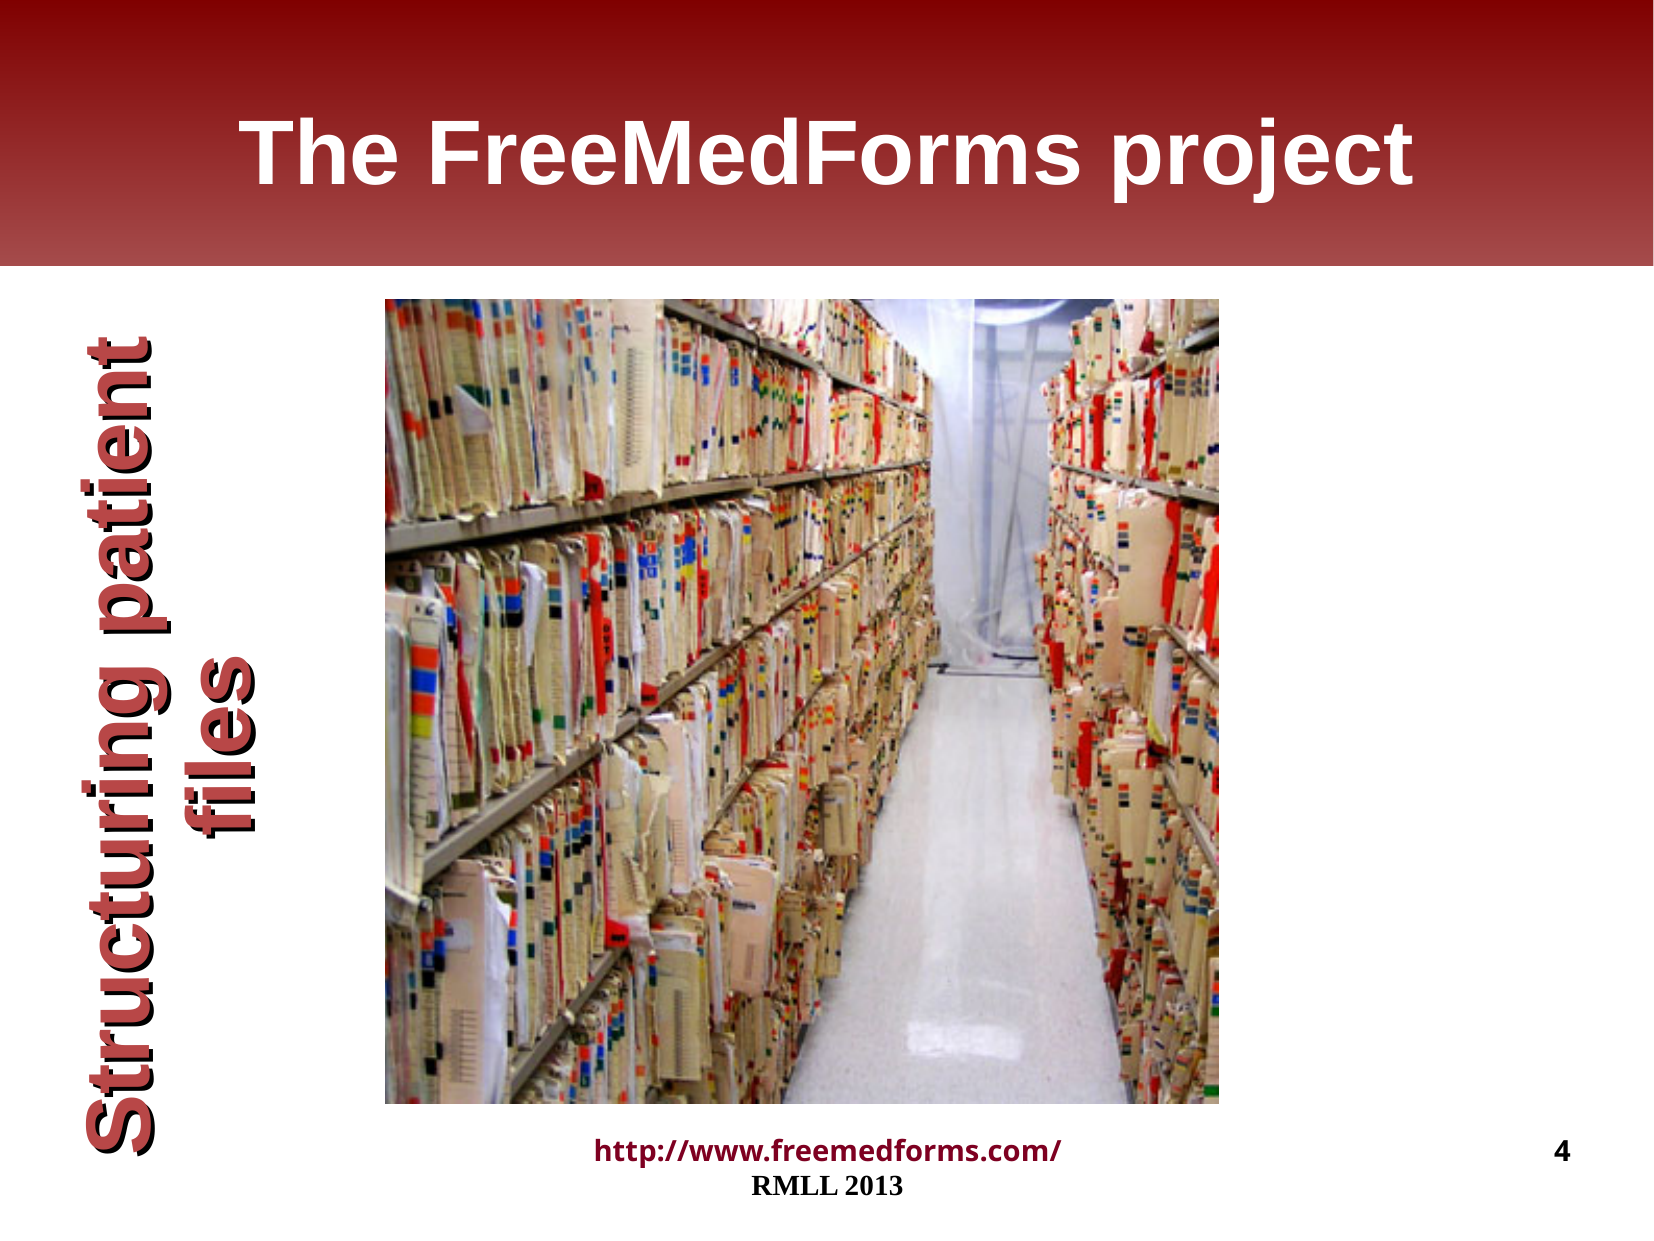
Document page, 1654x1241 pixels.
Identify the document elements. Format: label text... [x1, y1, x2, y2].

picture [385, 299, 1219, 1105]
text_box Structuring patient files [55, 294, 280, 1196]
title The FreeMedForms project [29, 49, 1625, 257]
